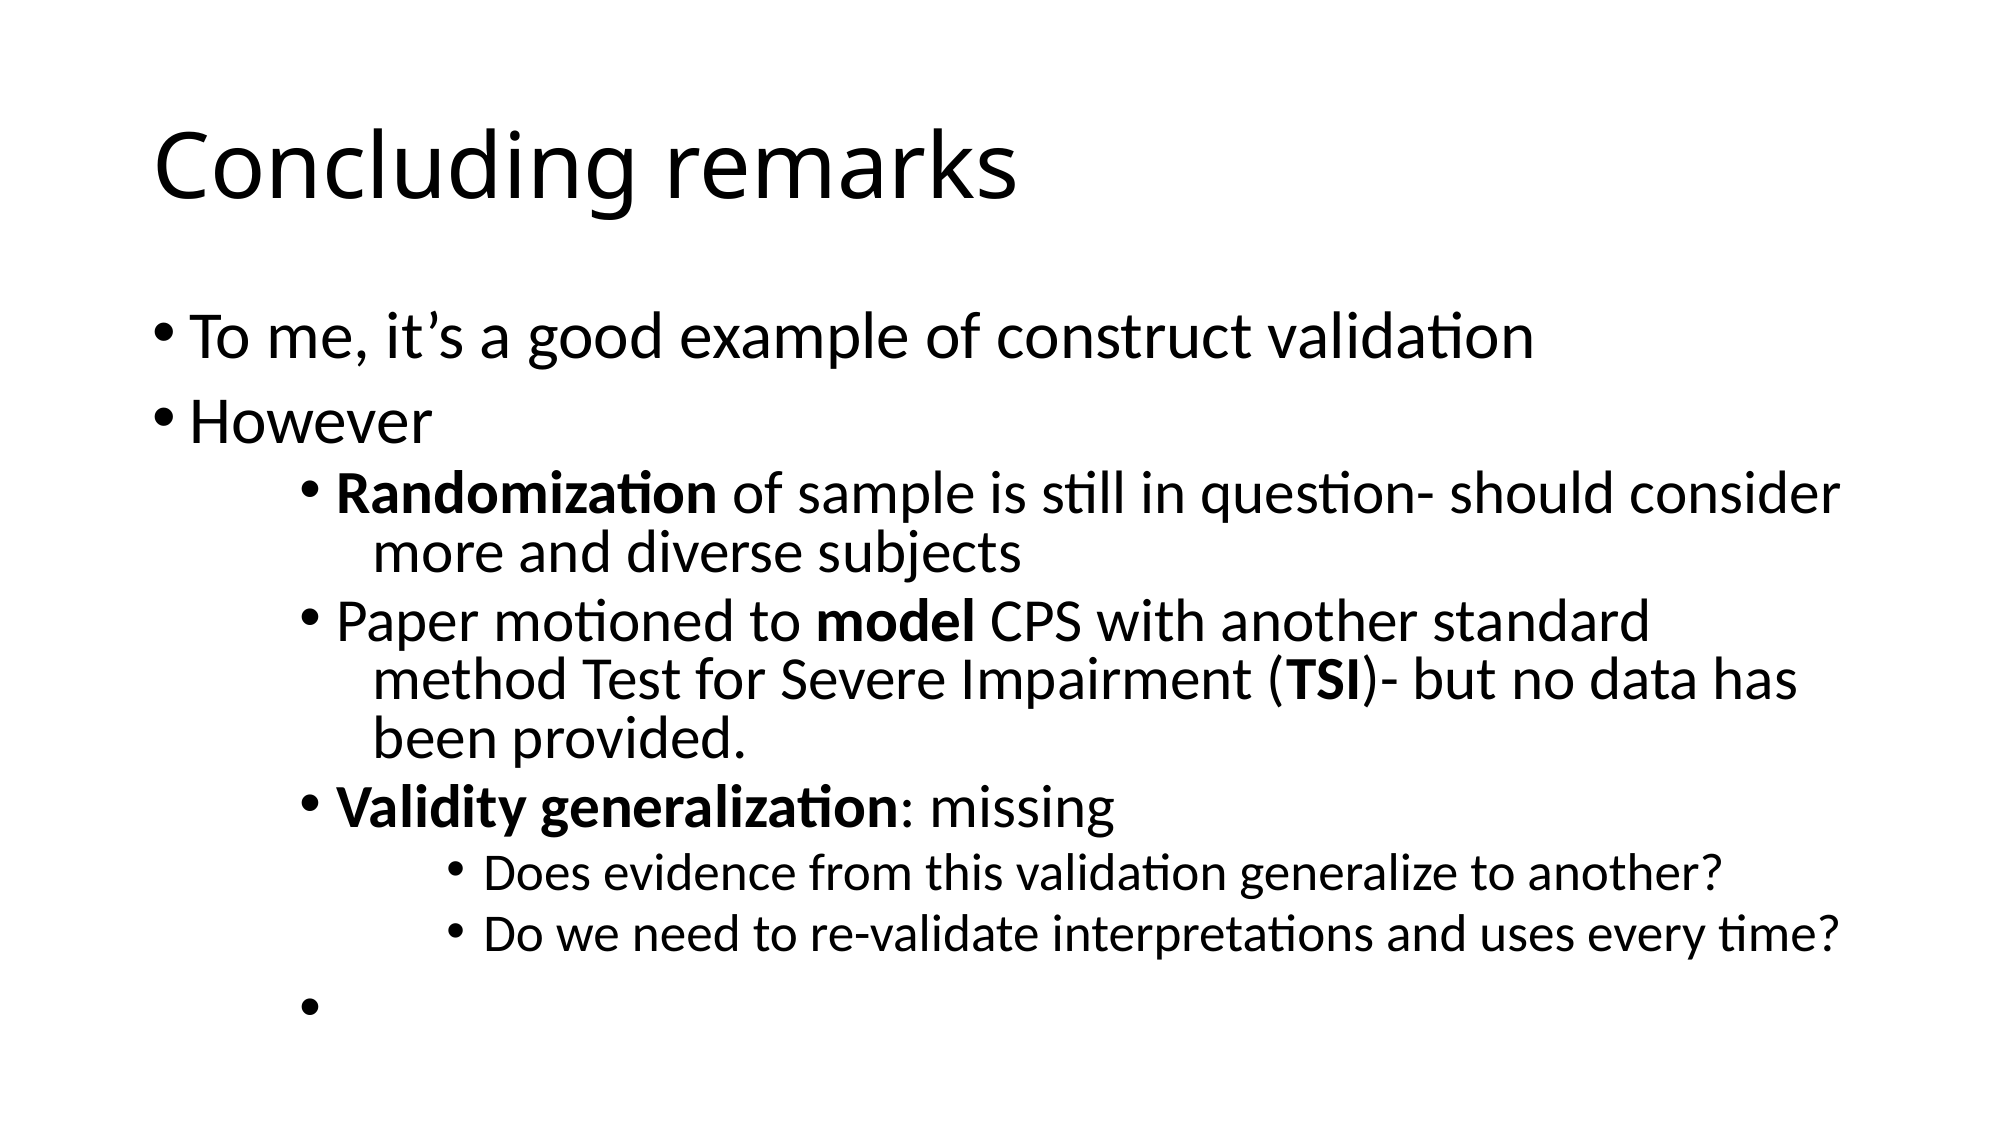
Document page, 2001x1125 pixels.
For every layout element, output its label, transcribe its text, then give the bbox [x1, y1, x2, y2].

title Concluding remarks [137, 59, 1863, 278]
list To me, it’s a good example of construct validation However Randomization of sample is still in question- should consider more and diverse subjects Paper motioned to model CPS with another standard method Test for Severe Impairment (TSI)- but no data has been provided. Validity generalization: missing Does evidence from this validation generalize to another? Do we need to re-validate interpretations and uses every time? [137, 299, 1863, 1014]
